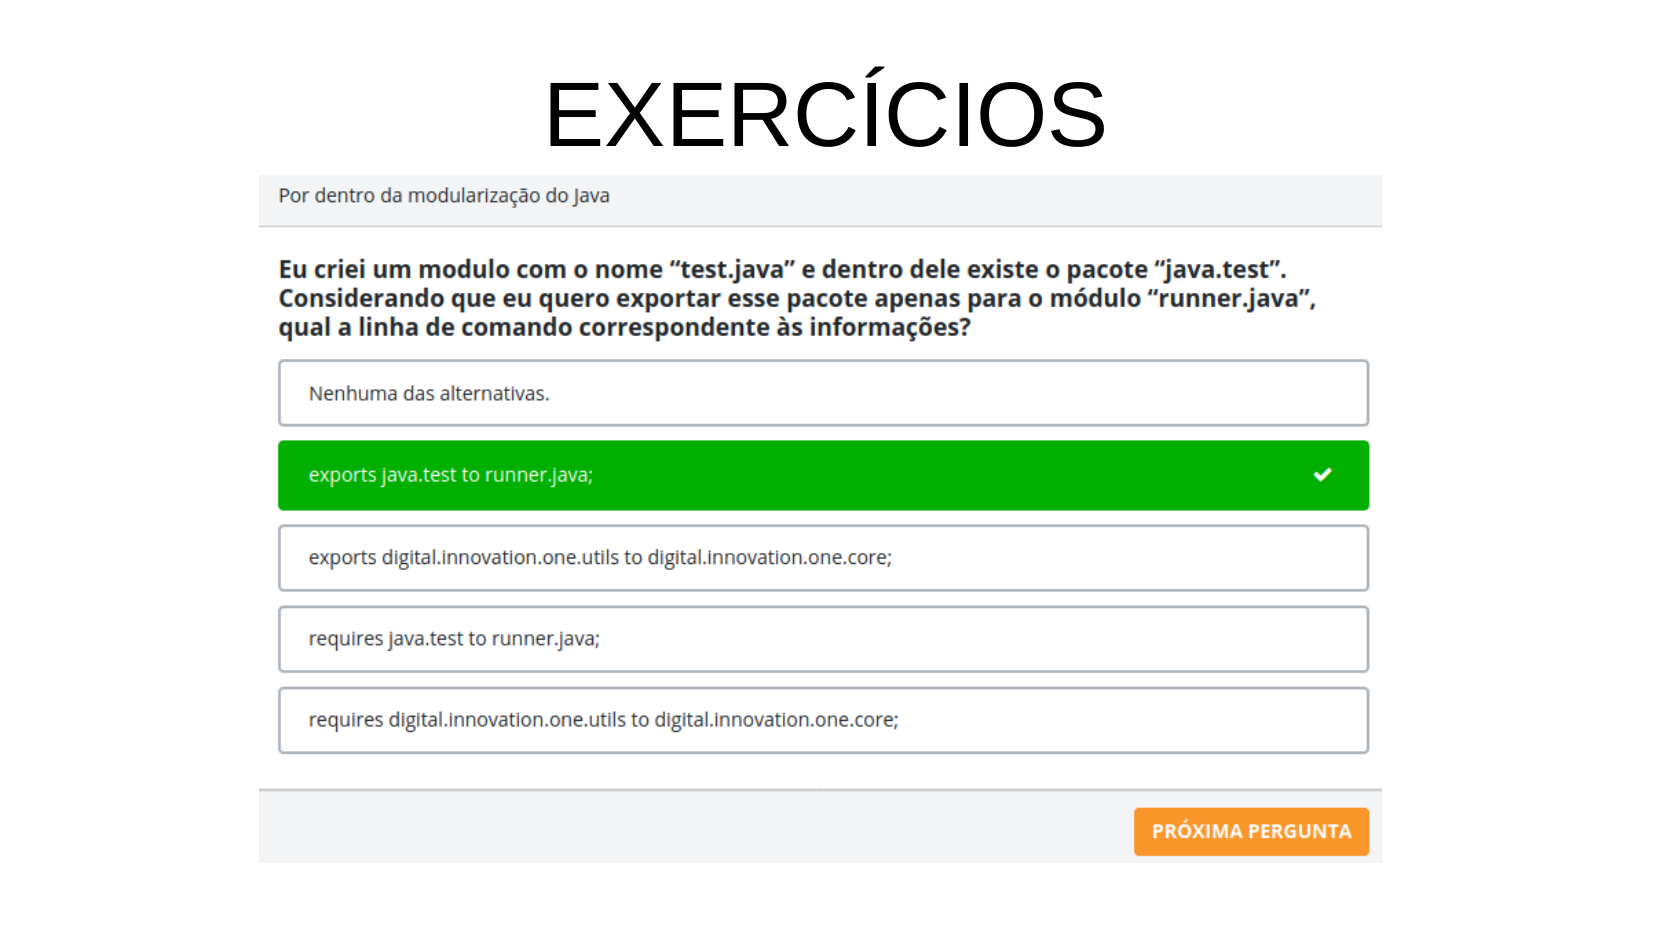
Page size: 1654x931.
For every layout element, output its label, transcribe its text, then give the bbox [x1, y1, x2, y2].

picture [259, 175, 1382, 863]
title EXERCÍCIOS [82, 37, 1571, 193]
